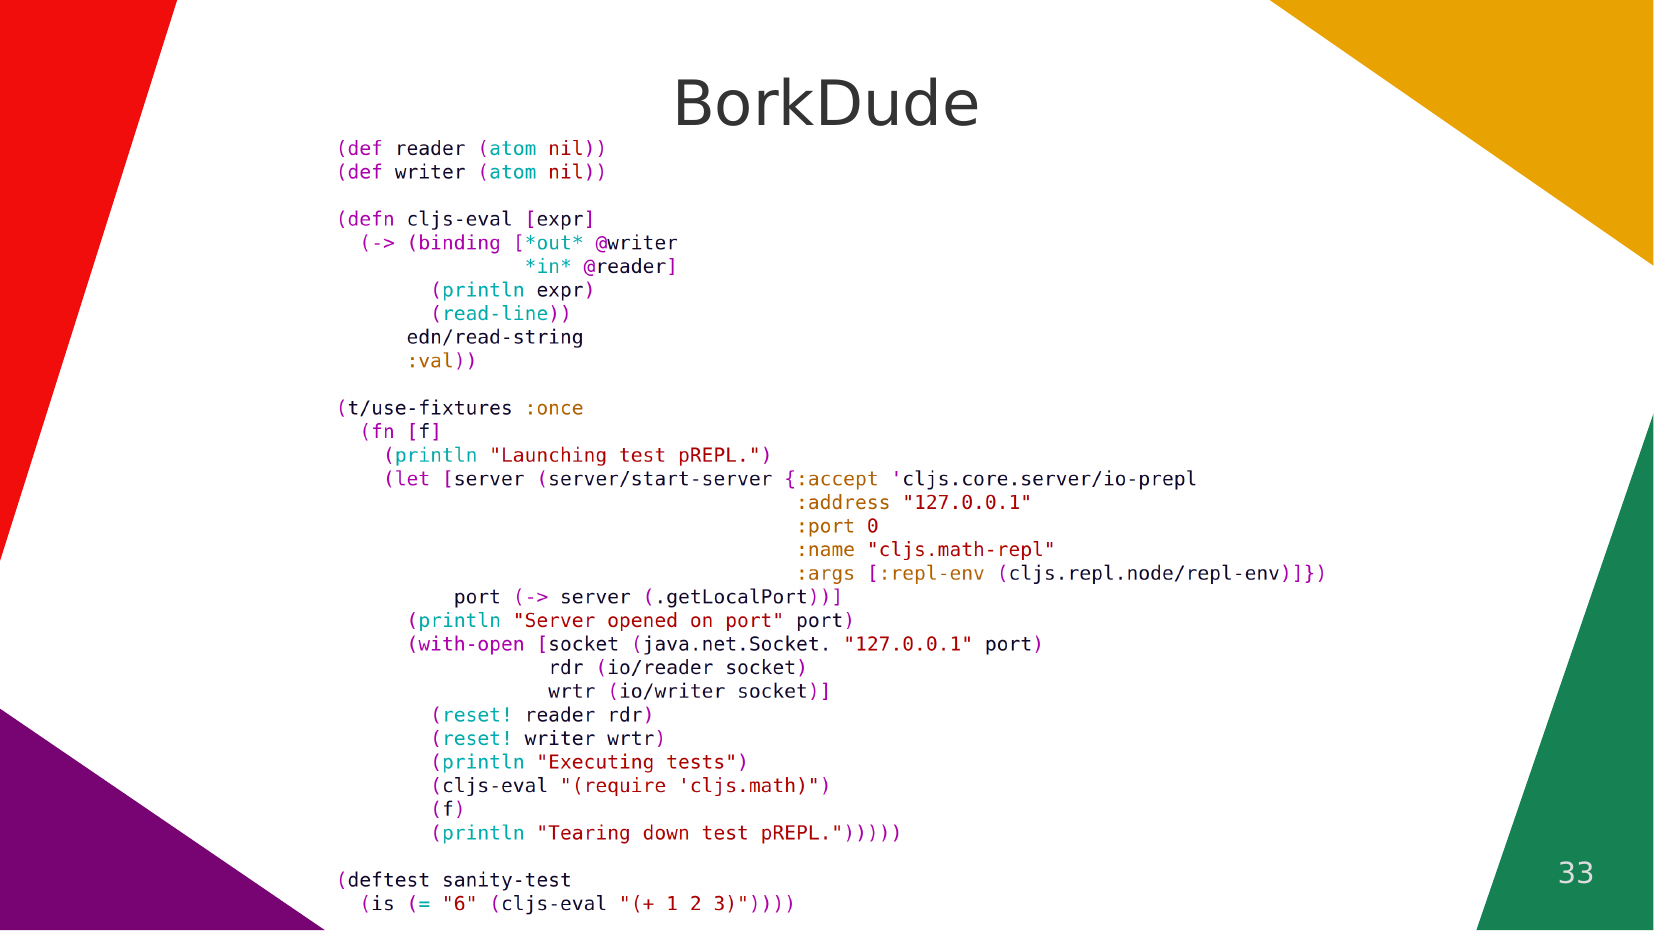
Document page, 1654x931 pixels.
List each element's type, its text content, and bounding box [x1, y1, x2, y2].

title BorkDude [118, 29, 1536, 178]
picture [336, 131, 1332, 929]
